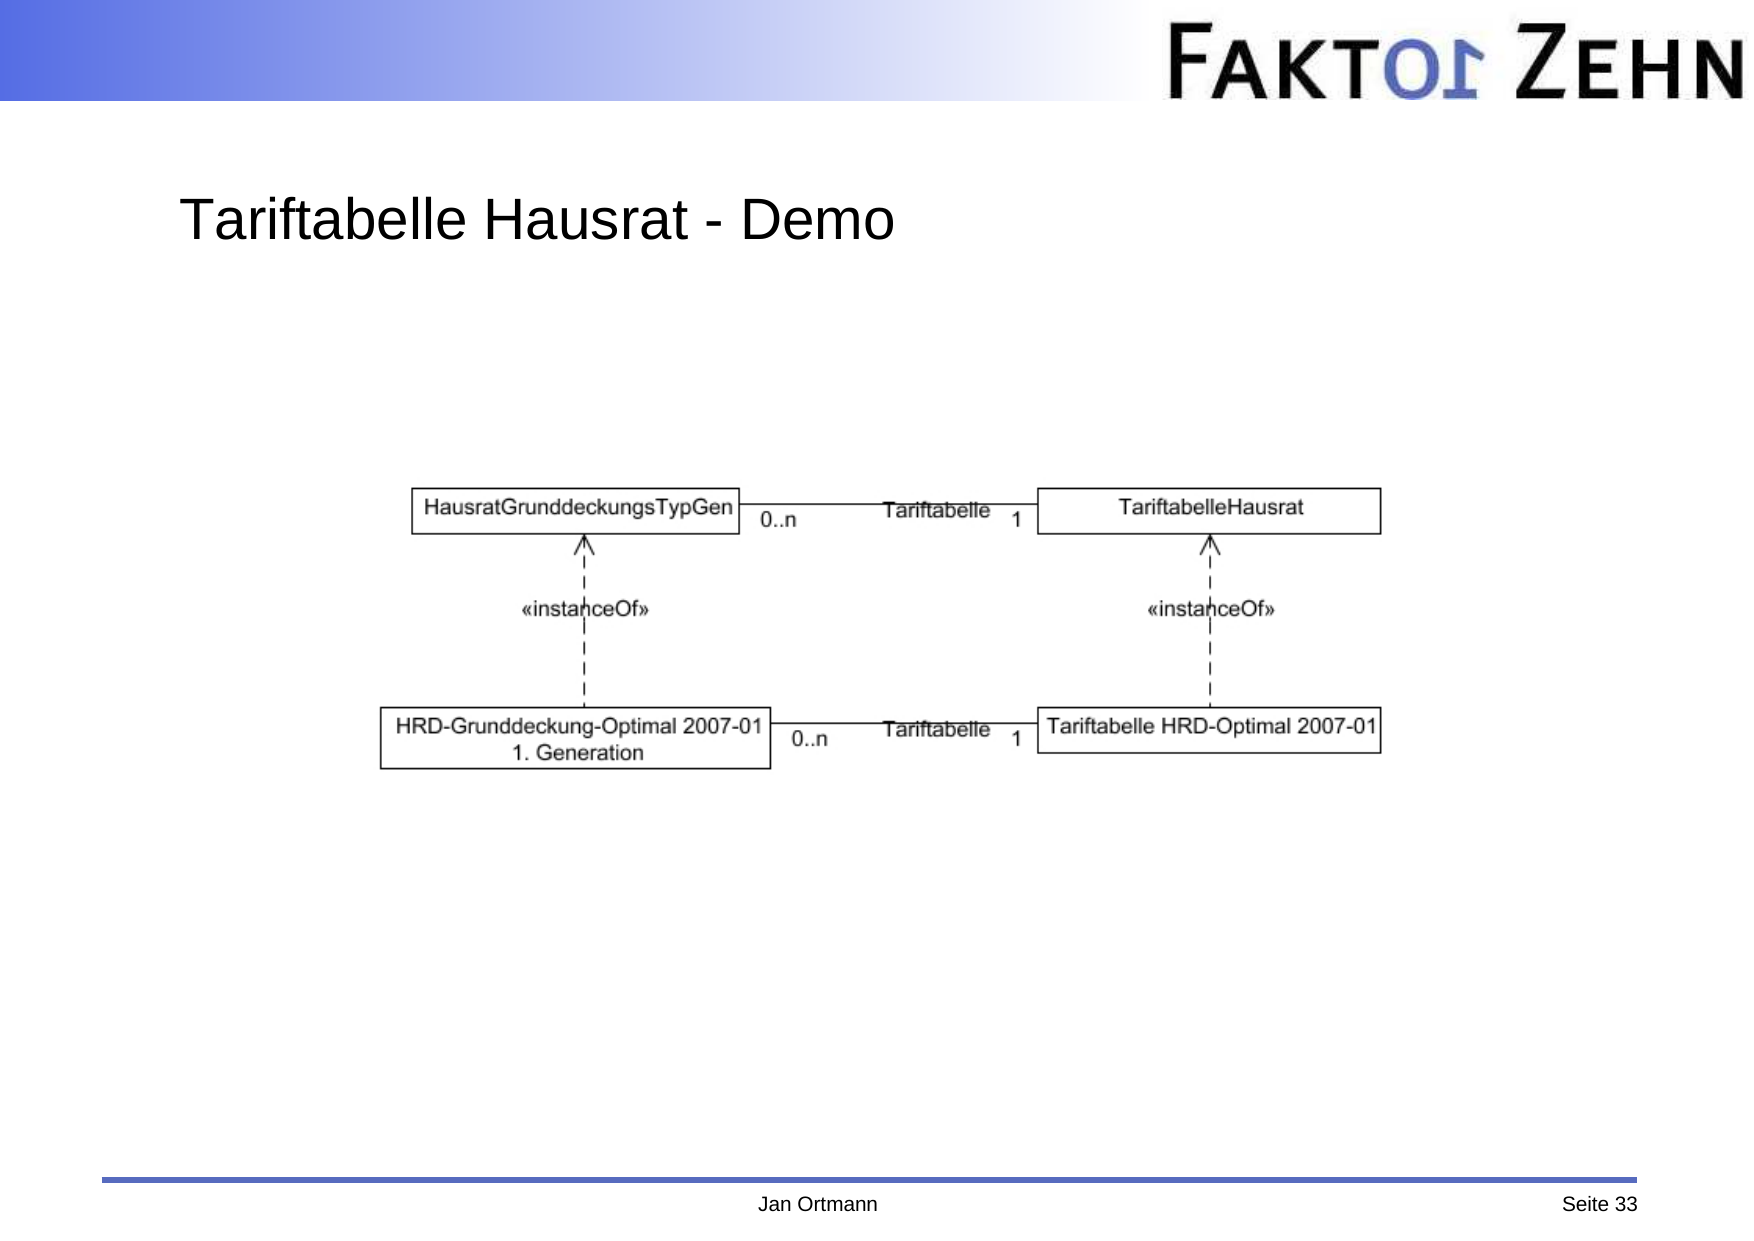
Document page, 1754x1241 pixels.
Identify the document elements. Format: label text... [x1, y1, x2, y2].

picture [349, 441, 1413, 801]
title Tariftabelle Hausrat - Demo [179, 142, 1576, 296]
picture [1162, 7, 1752, 100]
